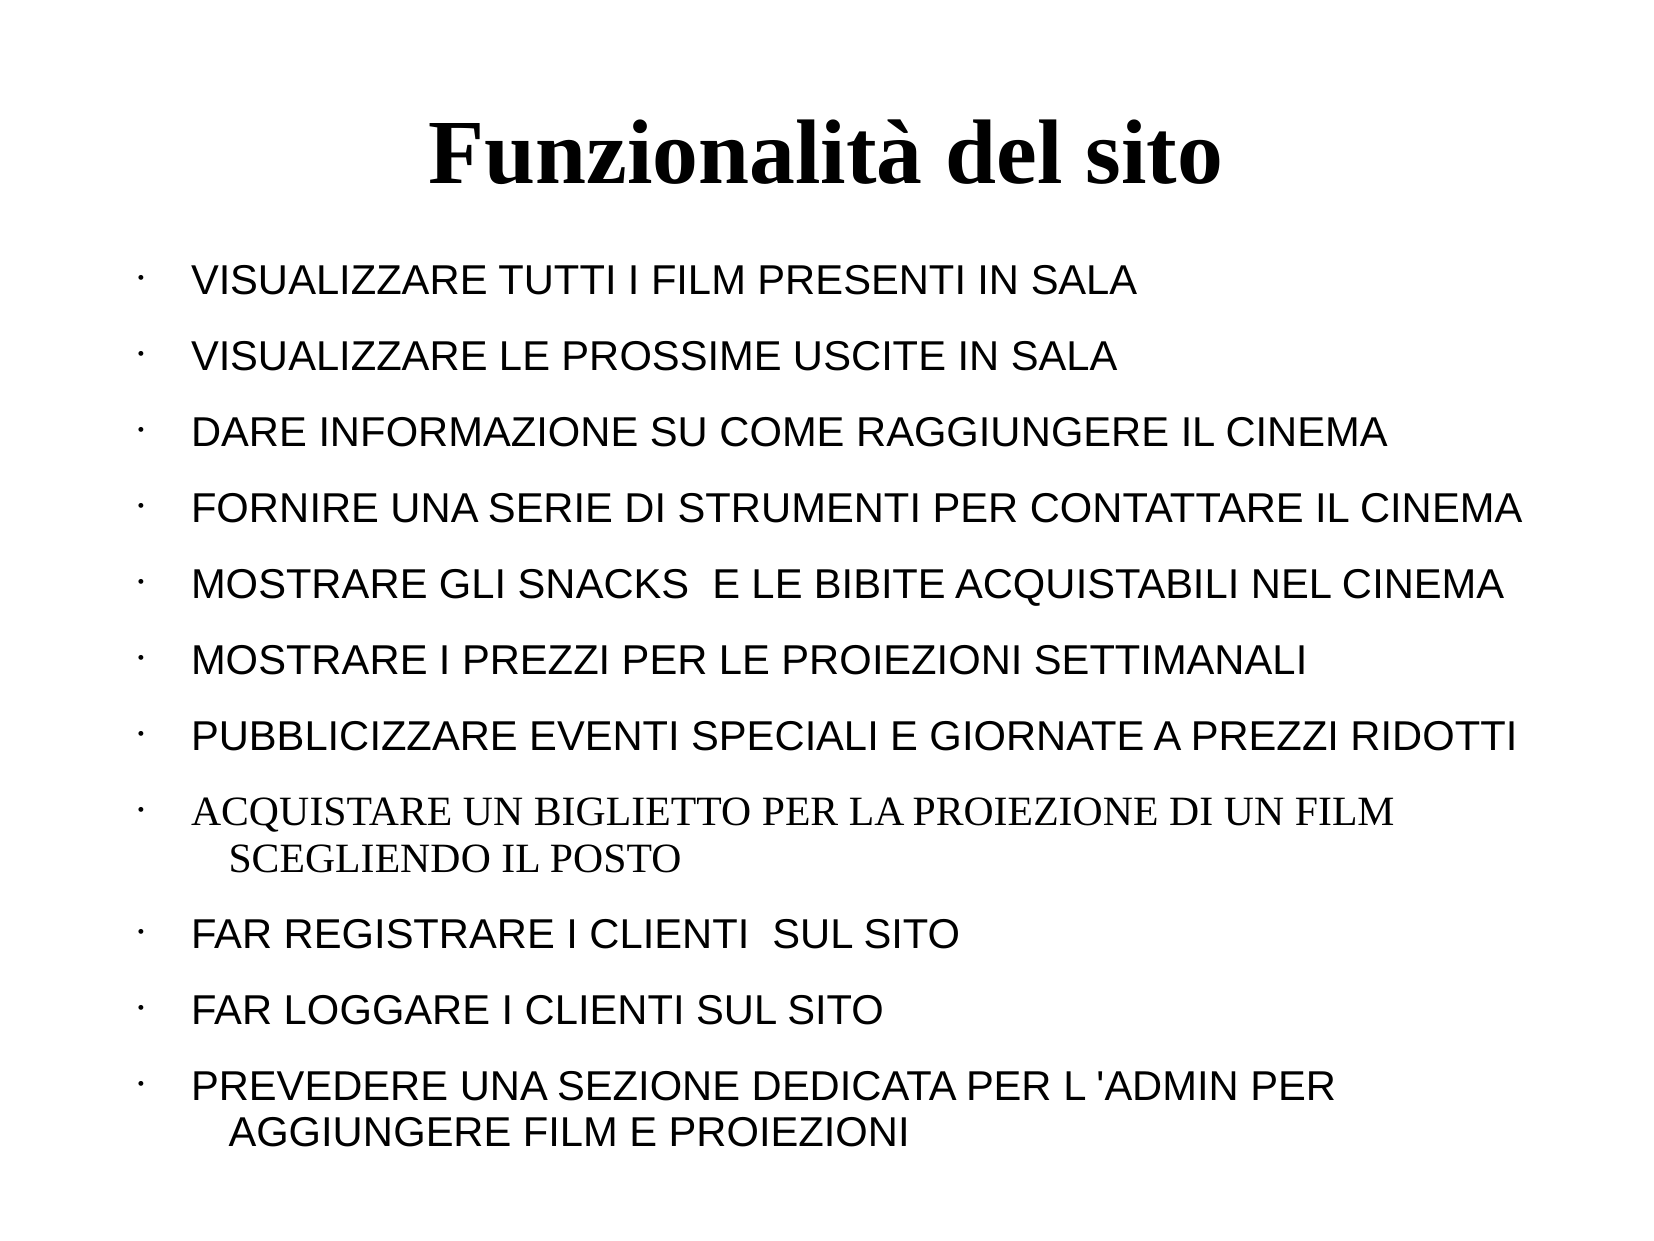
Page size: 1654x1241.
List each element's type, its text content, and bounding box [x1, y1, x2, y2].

title Funzionalità del sito [82, 49, 1571, 256]
list VISUALIZZARE TUTTI I FILM PRESENTI IN SALA VISUALIZZARE LE PROSSIME USCITE IN SALA DARE INFORMAZIONE SU COME RAGGIUNGERE IL CINEMA FORNIRE UNA SERIE DI STRUMENTI PER CONTATTARE IL CINEMA MOSTRARE GLI SNACKS E LE BIBITE ACQUISTABILI NEL CINEMA MOSTRARE I PREZZI PER LE PROIEZIONI SETTIMANALI PUBBLICIZZARE EVENTI SPECIALI E GIORNATE A PREZZI RIDOTTI ACQUISTARE UN BIGLIETTO PER LA PROIEZIONE DI UN FILM SCEGLIENDO IL POSTO FAR REGISTRARE I CLIENTI SUL SITO FAR LOGGARE I CLIENTI SUL SITO PREVEDERE UNA SEZIONE DEDICATA PER L 'ADMIN PER AGGIUNGERE FILM E PROIEZIONI [82, 256, 1571, 1182]
